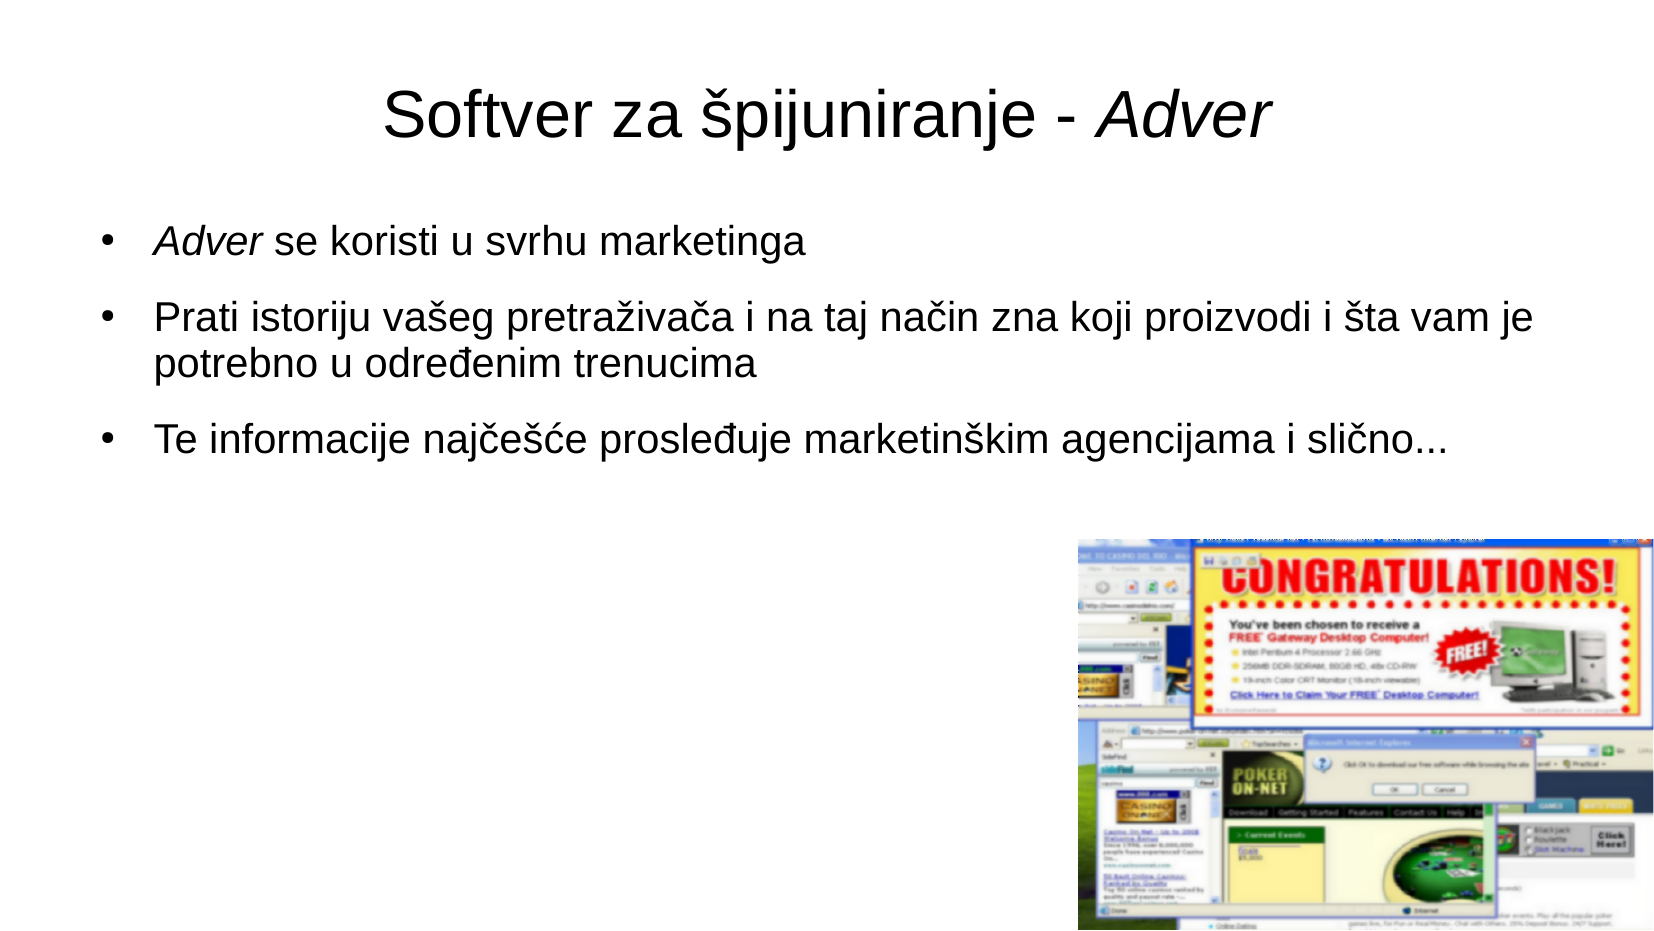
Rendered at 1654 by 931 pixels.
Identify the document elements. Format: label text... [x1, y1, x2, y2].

title Softver za špijuniranje - Adver [82, 37, 1571, 193]
picture [1078, 539, 1654, 931]
list Adver se koristi u svrhu marketinga Prati istoriju vašeg pretraživača i na taj način zna koji proizvodi i šta vam je potrebno u određenim trenucima Te informacije najčešće prosleđuje marketinškim agencijama i slično... [82, 217, 1571, 758]
